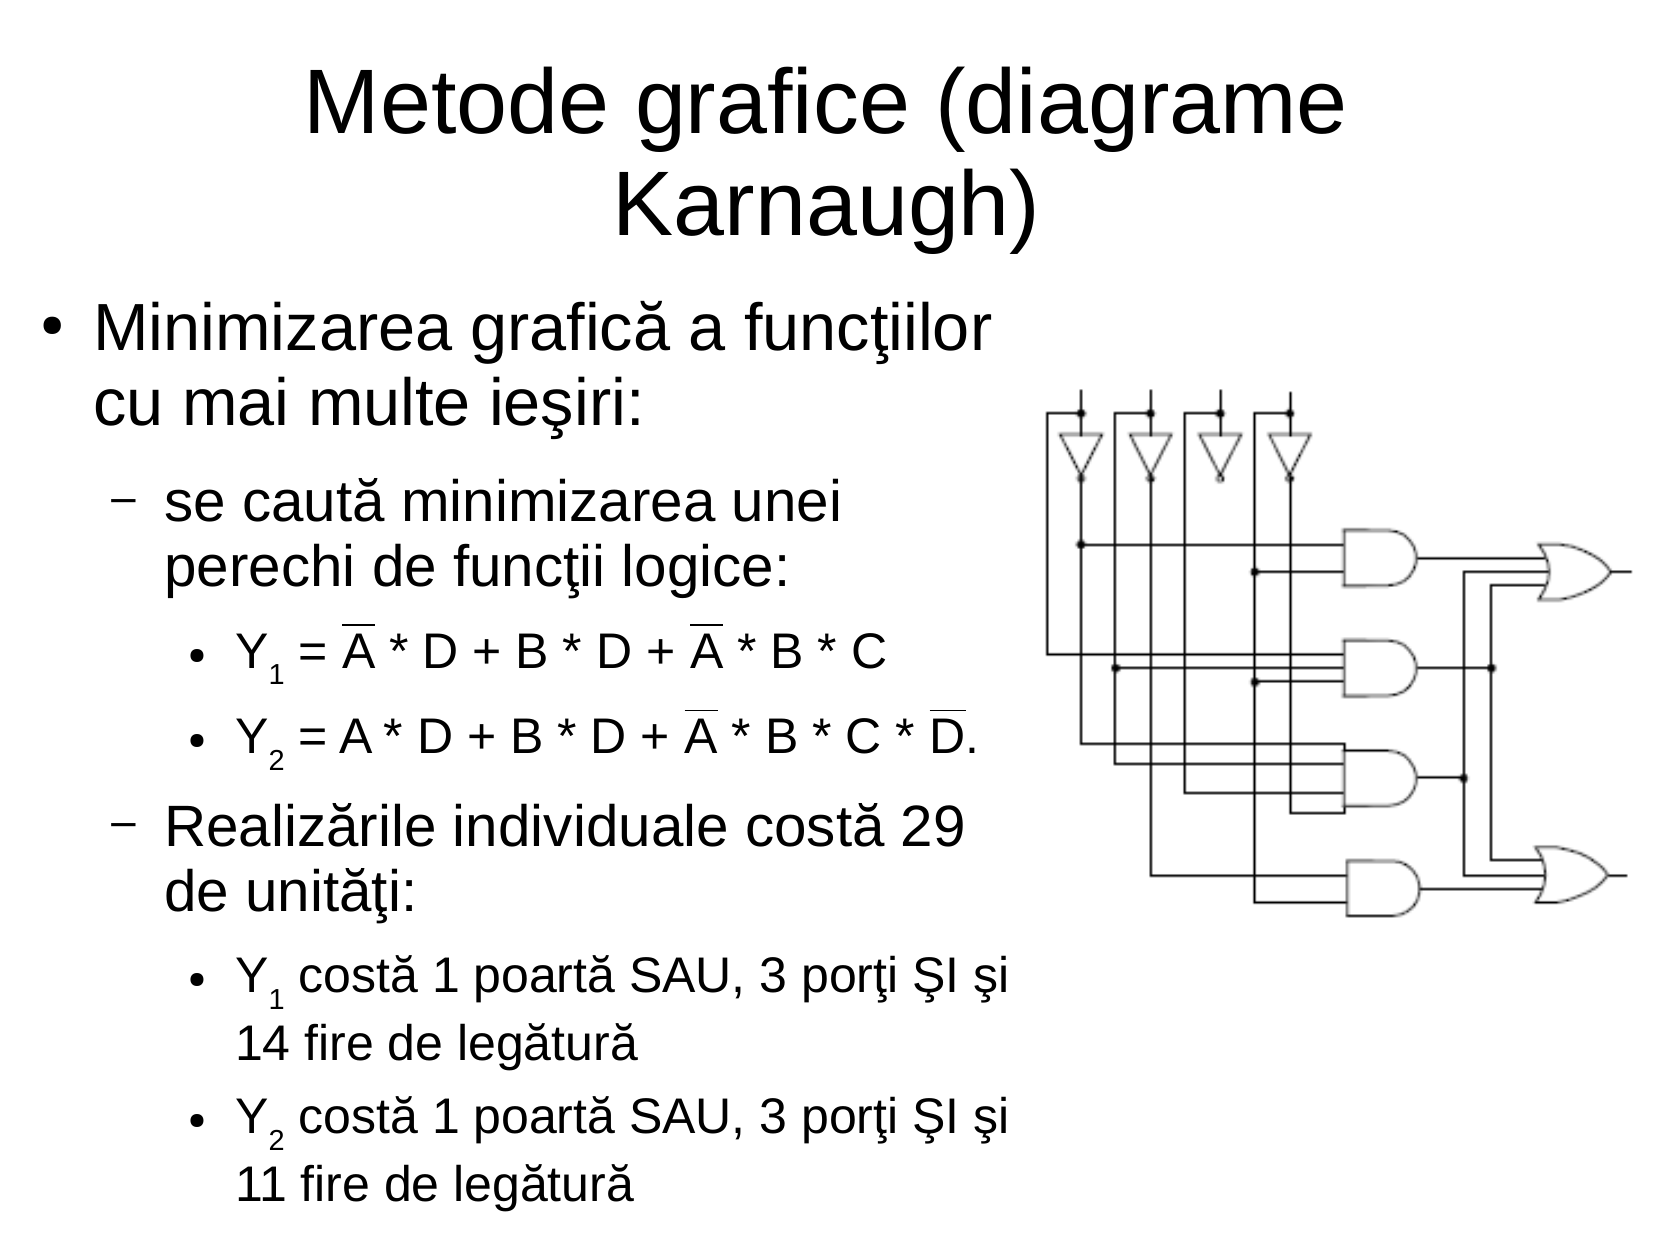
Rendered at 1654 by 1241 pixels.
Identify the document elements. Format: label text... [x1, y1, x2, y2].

title Metode grafice (diagrame Karnaugh) [82, 49, 1571, 257]
picture [1013, 360, 1654, 973]
list Minimizarea grafică a funcţiilor cu mai multe ieşiri: se caută minimizarea unei perechi de funcţii logice: Y1 = A * D + B * D + A * B * C Y2 = A * D + B * D + A * B * C * D. Realizările individuale costă 29 de unităţi: Y1 costă 1 poartă SAU, 3 porţi ŞI şi 14 fire de legătură Y2 costă 1 poartă SAU, 3 porţi ŞI şi 11 fire de legătură [22, 290, 1021, 1216]
